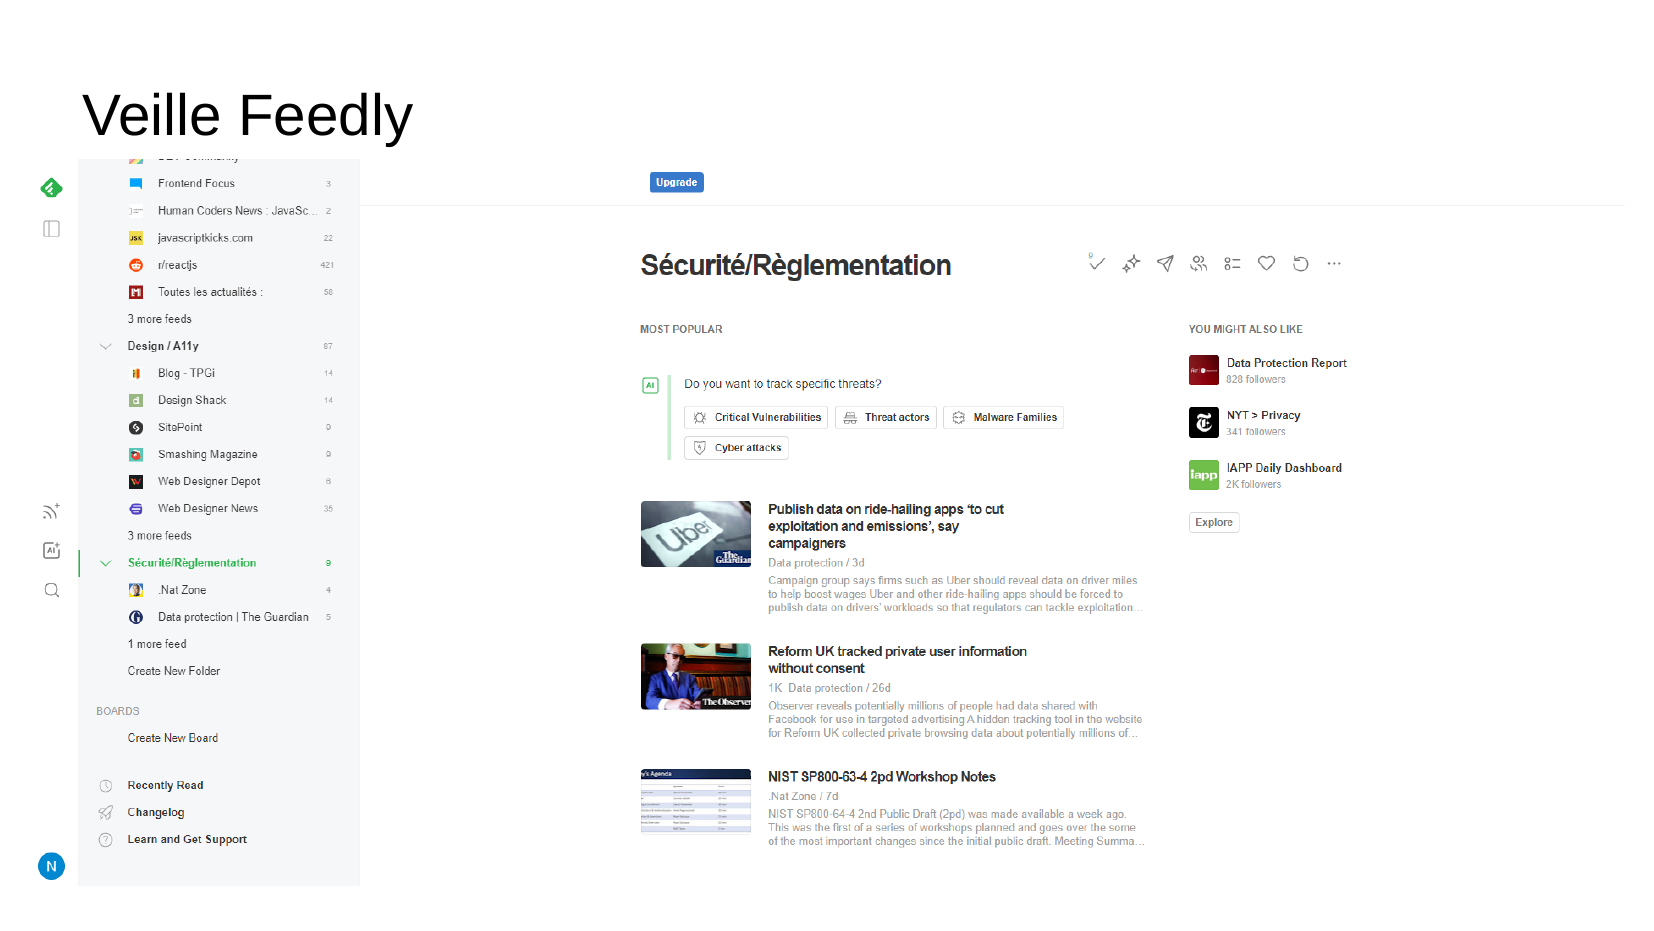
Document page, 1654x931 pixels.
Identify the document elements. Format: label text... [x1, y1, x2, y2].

picture [29, 159, 1625, 886]
title Veille Feedly [82, 37, 1571, 159]
